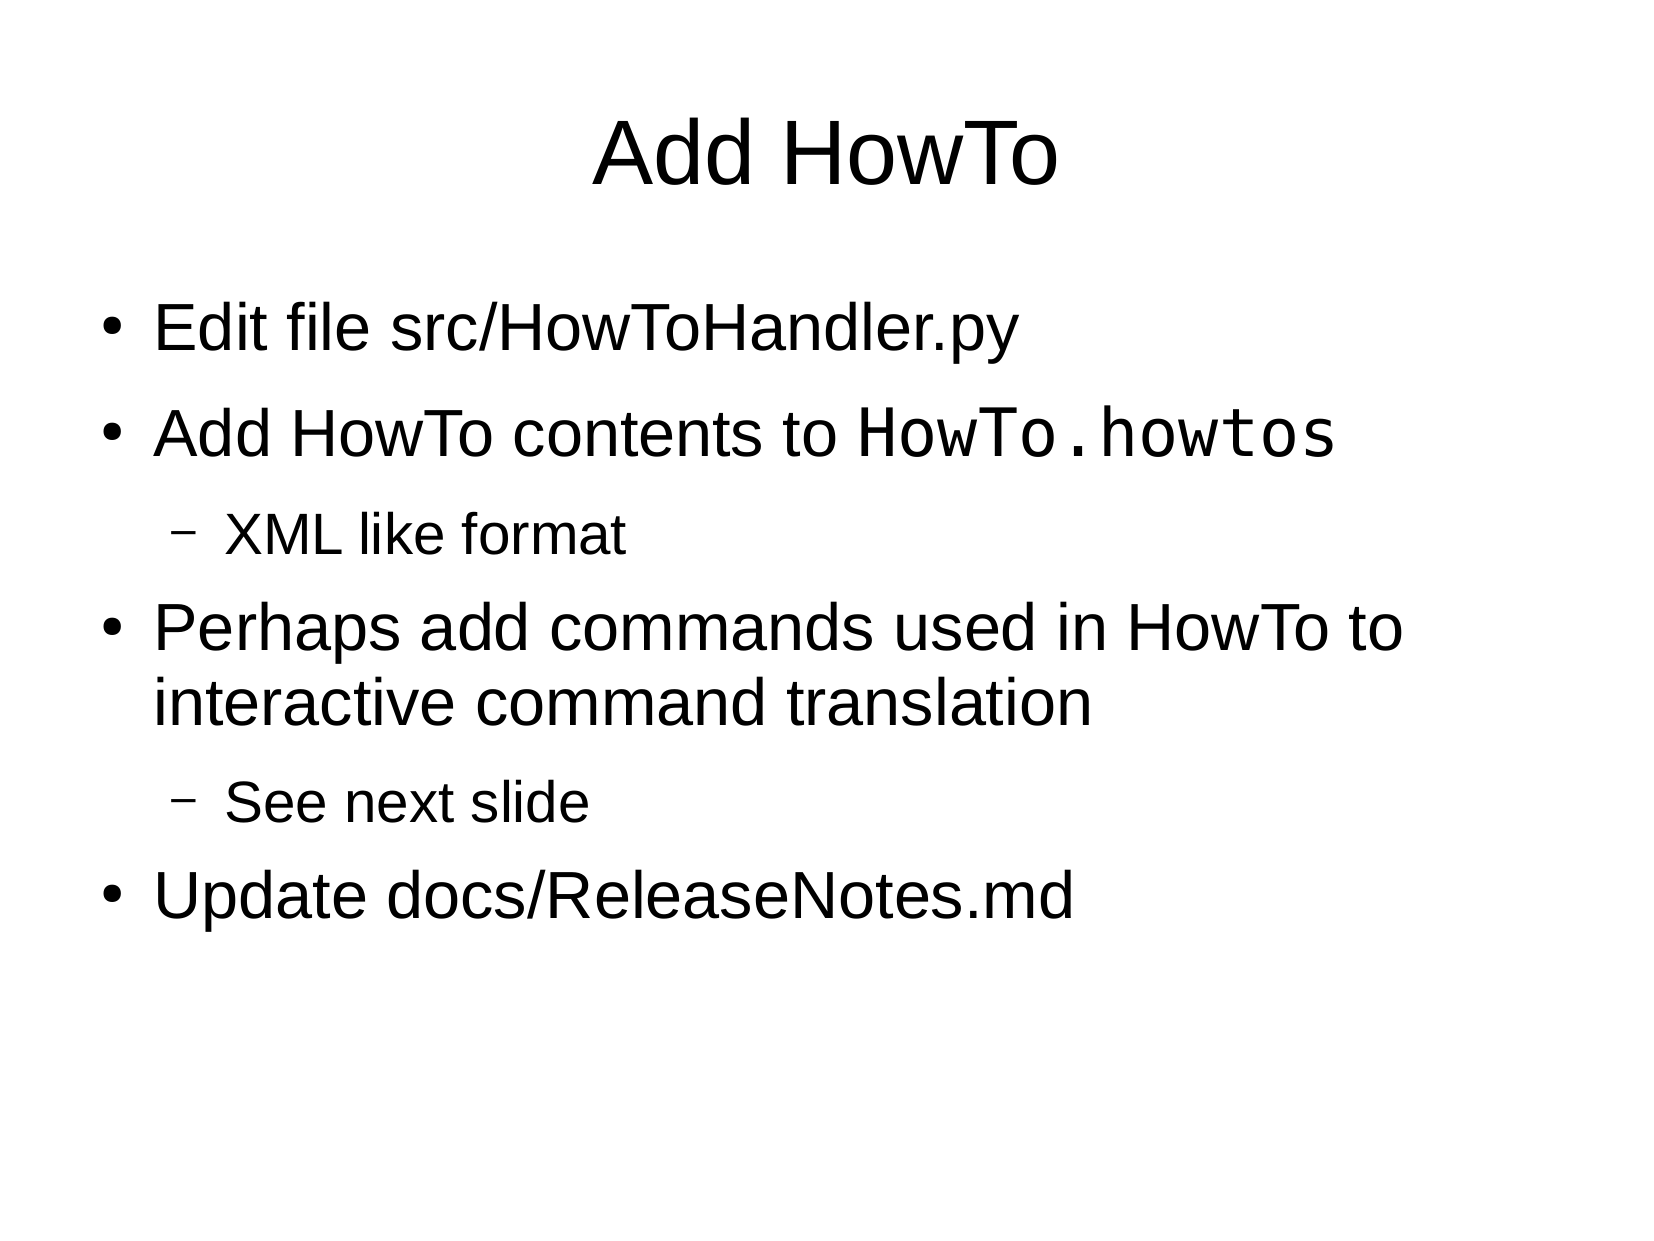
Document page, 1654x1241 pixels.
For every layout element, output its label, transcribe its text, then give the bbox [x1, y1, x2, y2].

list Edit file src/HowToHandler.py Add HowTo contents to HowTo.howtos XML like format Perhaps add commands used in HowTo to interactive command translation See next slide Update docs/ReleaseNotes.md [82, 290, 1571, 1010]
title Add HowTo [82, 49, 1571, 257]
